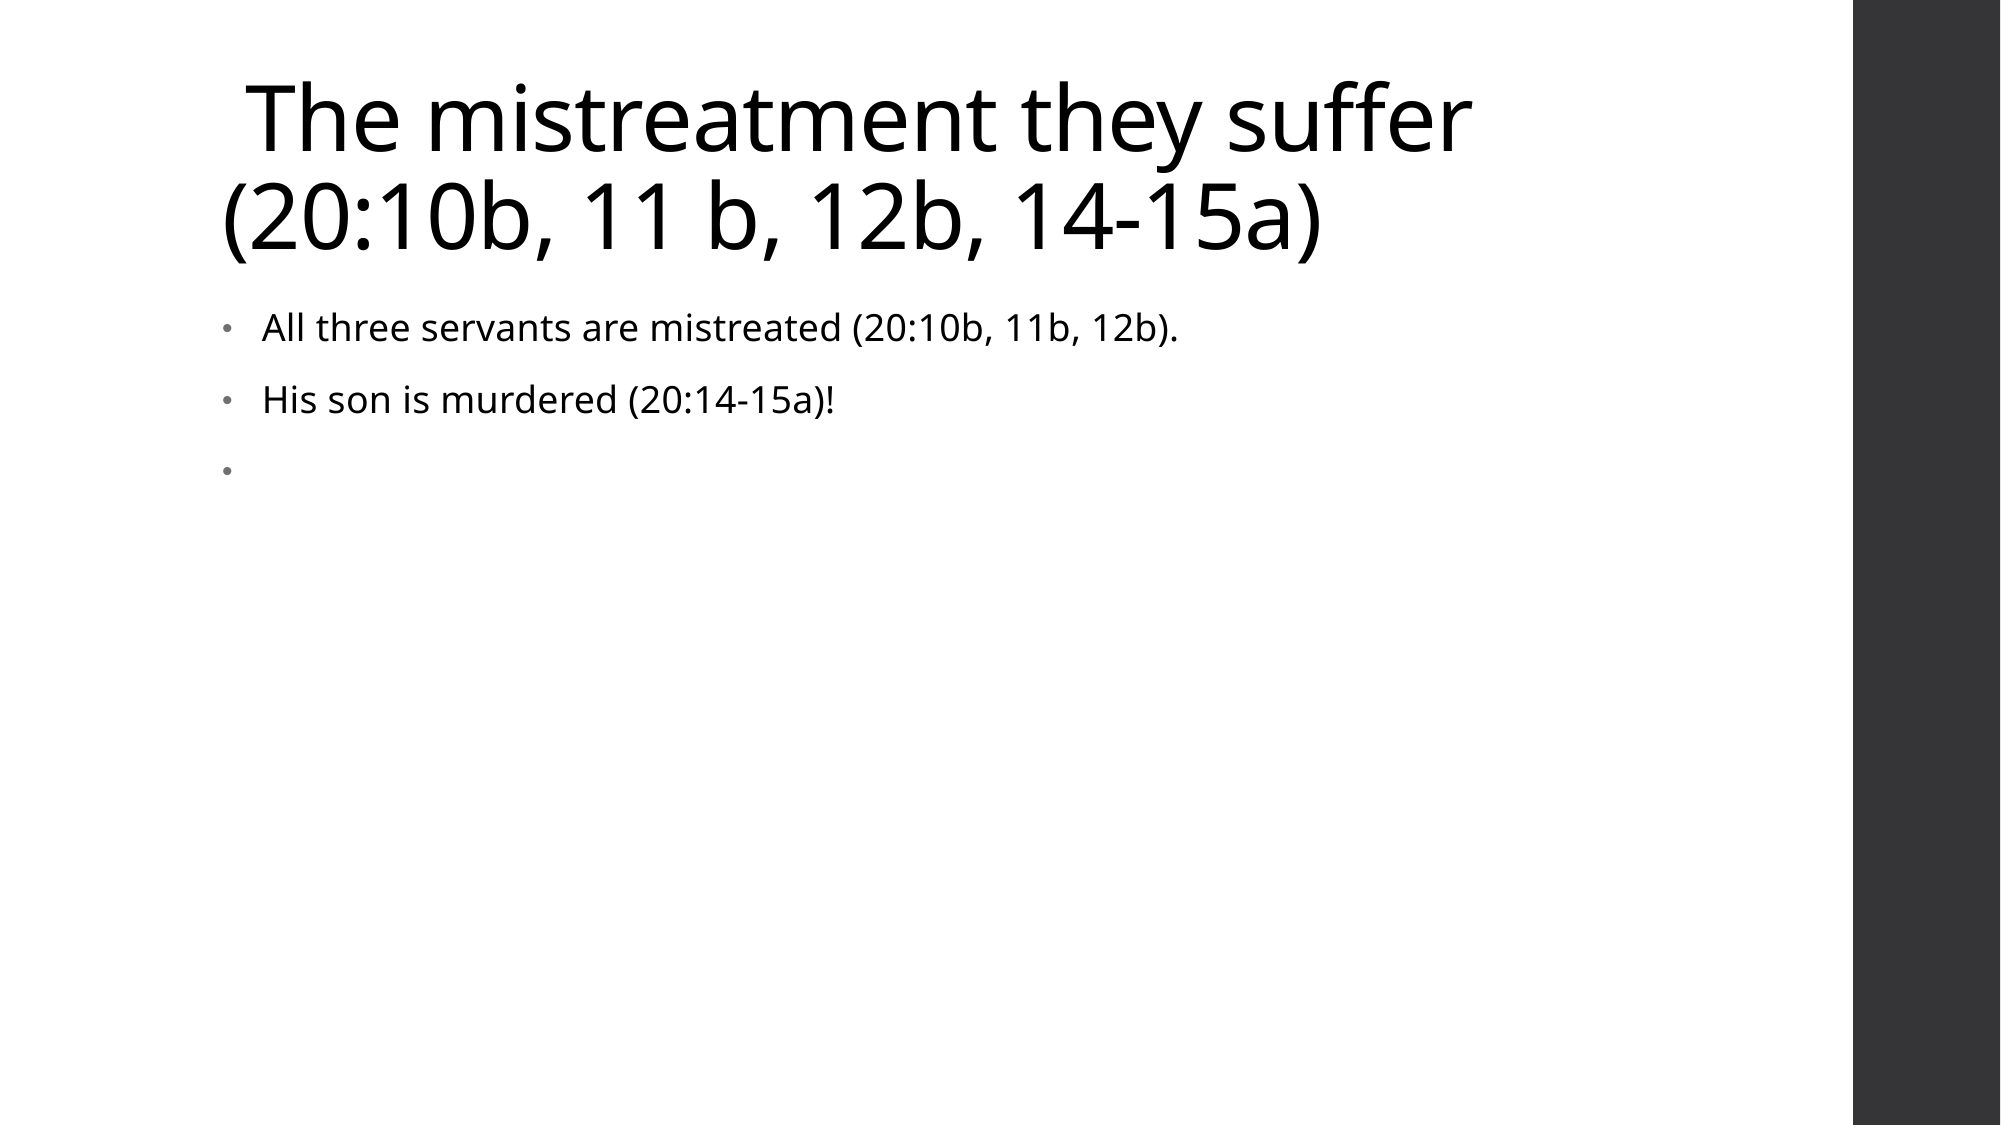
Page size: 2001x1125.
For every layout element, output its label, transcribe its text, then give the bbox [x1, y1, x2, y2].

list All three servants are mistreated (20:10b, 11b, 12b). His son is murdered (20:14-15a)! [206, 299, 1617, 1014]
title The mistreatment they suffer (20:10b, 11 b, 12b, 14-15a) [206, 60, 1797, 278]
